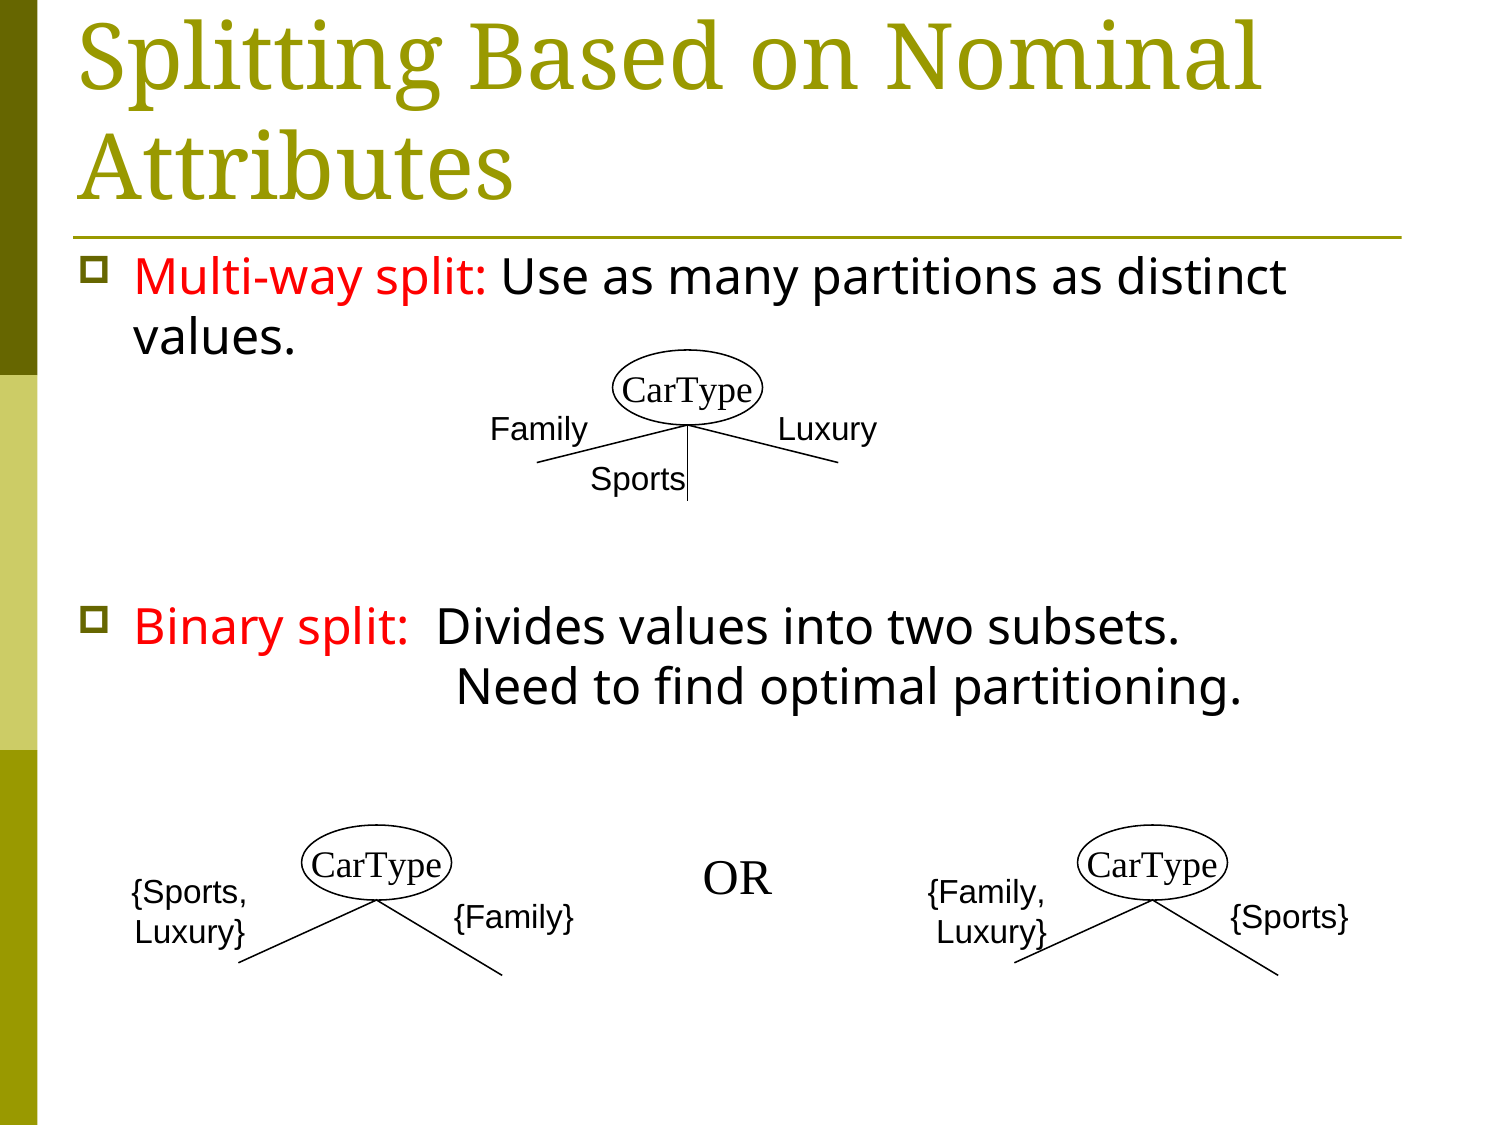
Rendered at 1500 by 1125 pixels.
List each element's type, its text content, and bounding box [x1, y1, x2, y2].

text_box CarType [301, 825, 452, 901]
text_box {Sports} [1215, 887, 1364, 943]
title Splitting Based on Nominal Attributes [62, 137, 1475, 225]
text_box OR [687, 837, 787, 913]
text_box CarType [1077, 825, 1228, 901]
text_box CarType [612, 349, 763, 425]
text_box Family [475, 399, 604, 456]
text_box {Sports, Luxury} [112, 862, 268, 958]
text_box Luxury [762, 399, 893, 456]
text_box {Family, Luxury} [912, 862, 1071, 958]
list Multi-way split: Use as many partitions as distinct values. Binary split: Divides values into two subsets. Need to find optimal partitioning. [62, 237, 1438, 850]
text_box {Family} [438, 887, 589, 943]
text_box Sports [575, 449, 702, 506]
